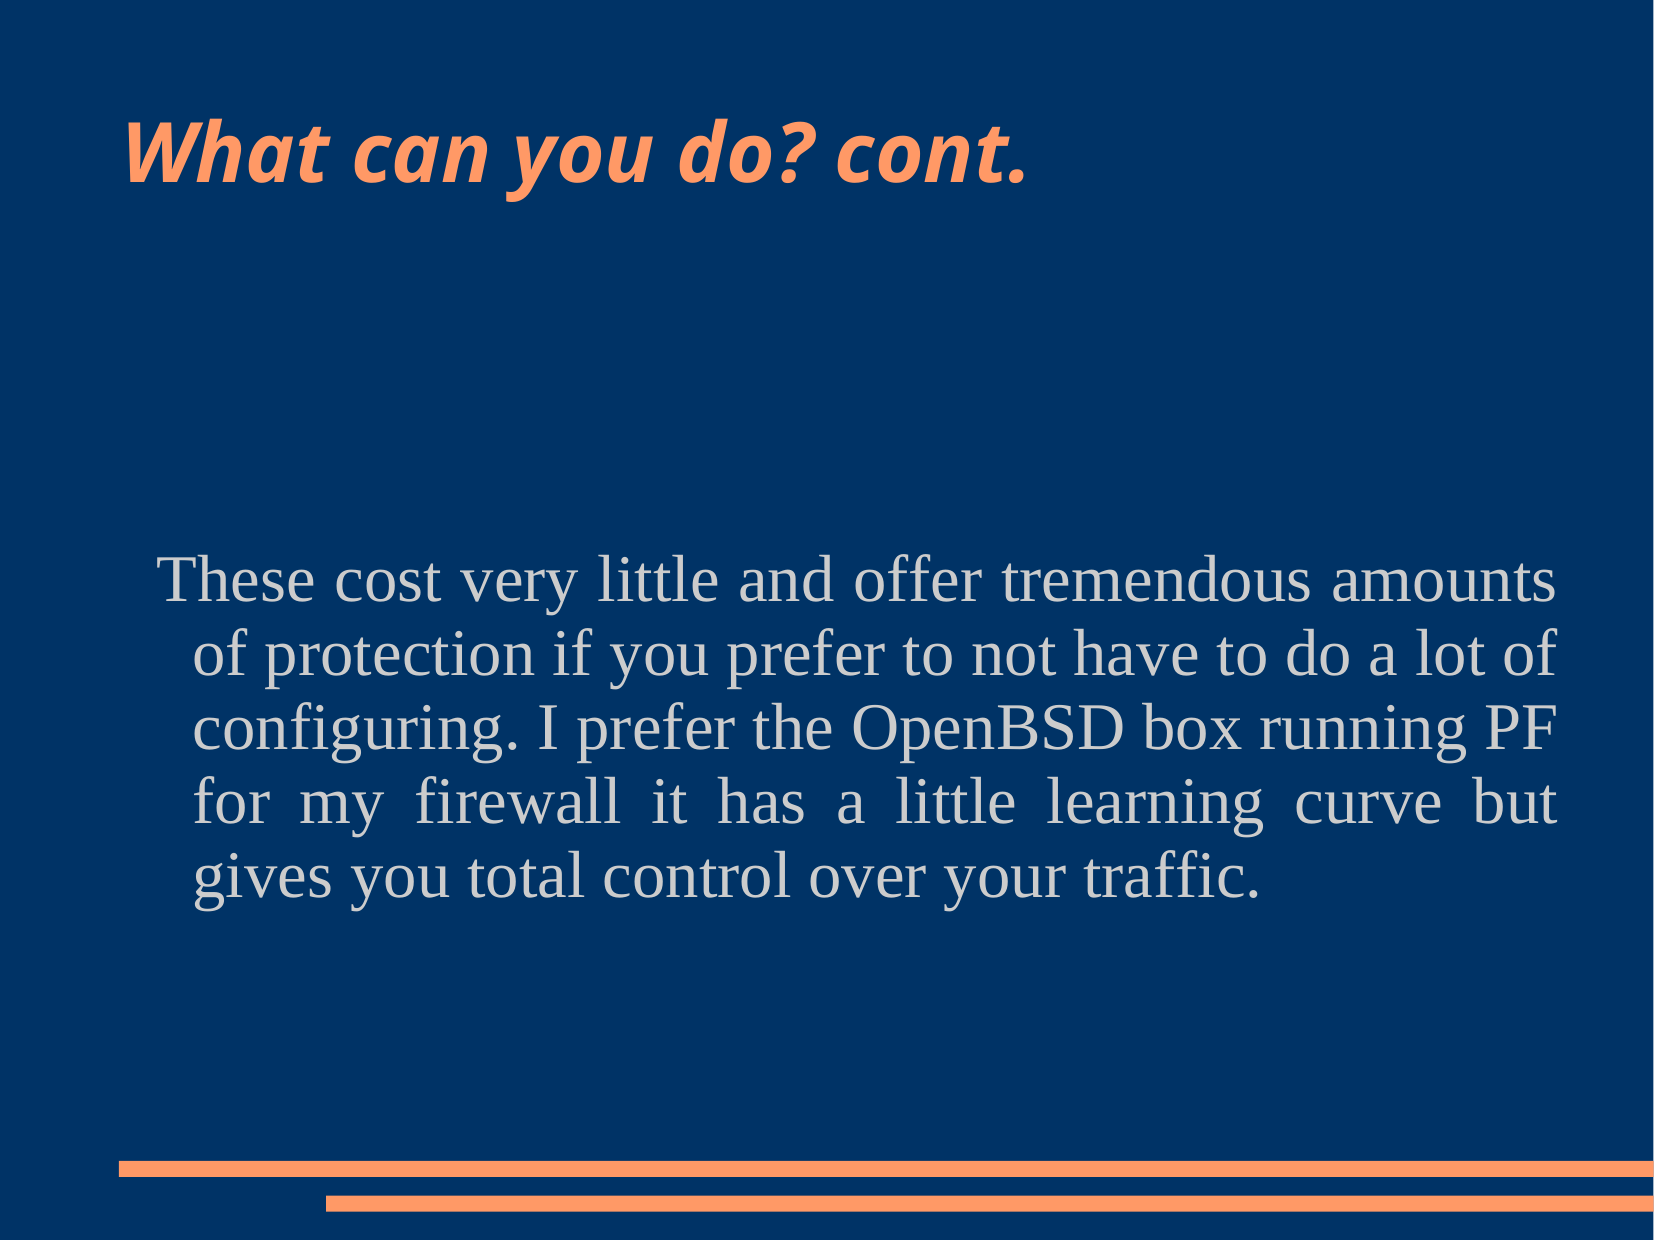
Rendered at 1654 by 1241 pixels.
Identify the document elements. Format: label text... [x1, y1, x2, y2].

subtitle These cost very little and offer tremendous amounts of protection if you prefer to not have to do a lot of configuring. I prefer the OpenBSD box running PF for my firewall it has a little learning curve but gives you total control over your traffic. [121, 322, 1561, 1133]
title What can you do? cont. [121, 46, 1534, 254]
